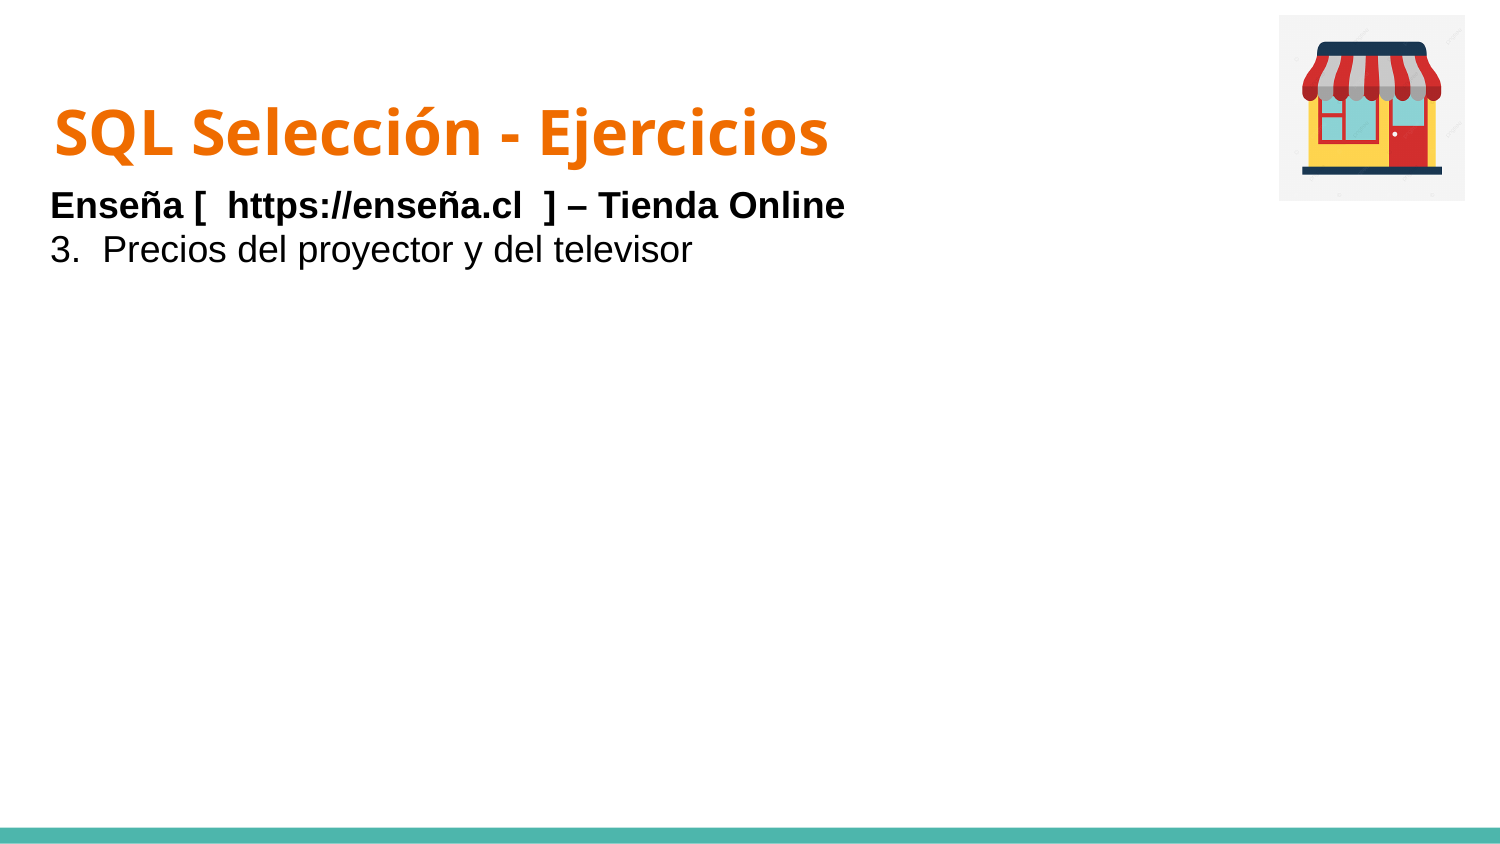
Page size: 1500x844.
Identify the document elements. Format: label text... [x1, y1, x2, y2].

text_box Enseña [ https://enseña.cl ] – Tienda Online [35, 177, 1323, 234]
picture [1279, 15, 1465, 201]
title SQL Selección - Ejercicios [39, 72, 1279, 177]
text_box 3. Precios del proyector y del televisor [35, 220, 929, 278]
